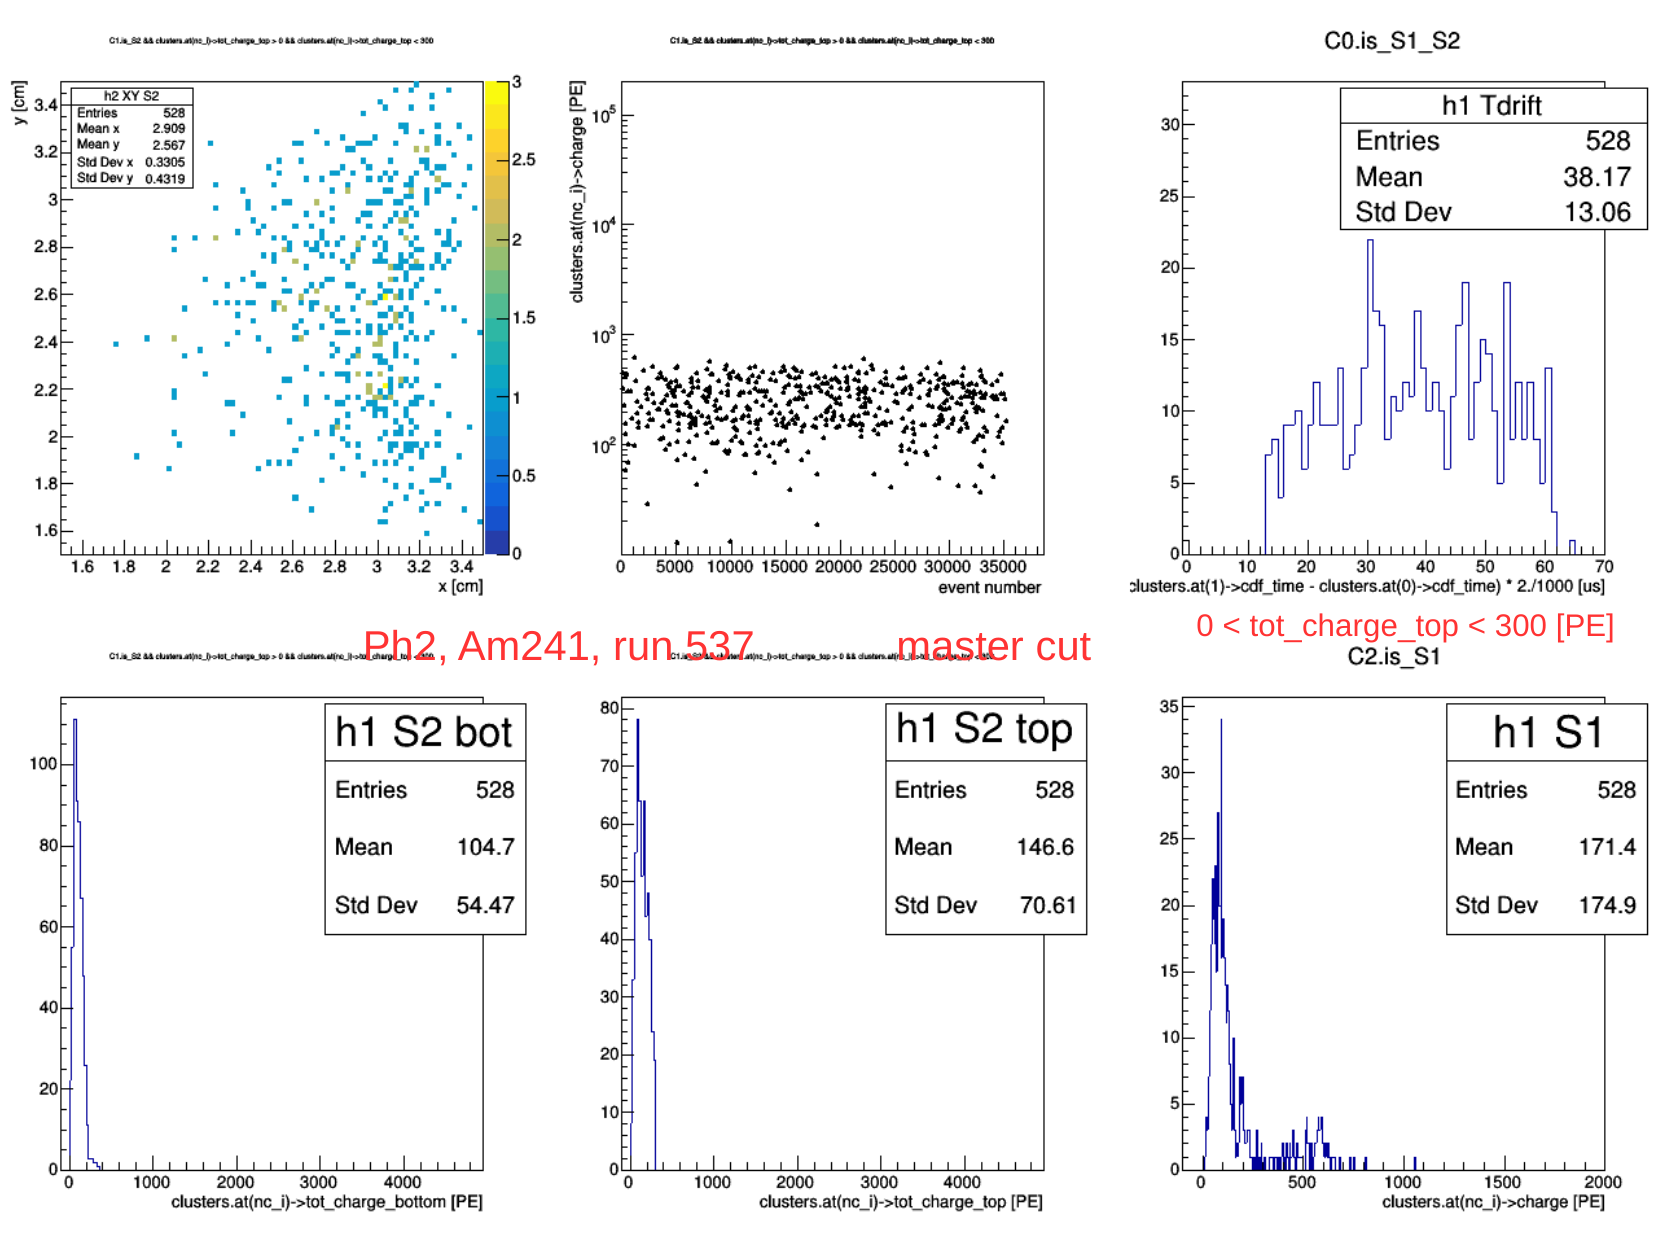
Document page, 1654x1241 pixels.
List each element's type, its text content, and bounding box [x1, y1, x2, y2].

picture [6, 19, 1654, 1227]
text_box master cut [900, 615, 1336, 750]
text_box 0 < tot_charge_top < 300 [PE] [1170, 600, 1643, 735]
text_box Ph2, Am241, run 537 [218, 615, 901, 751]
